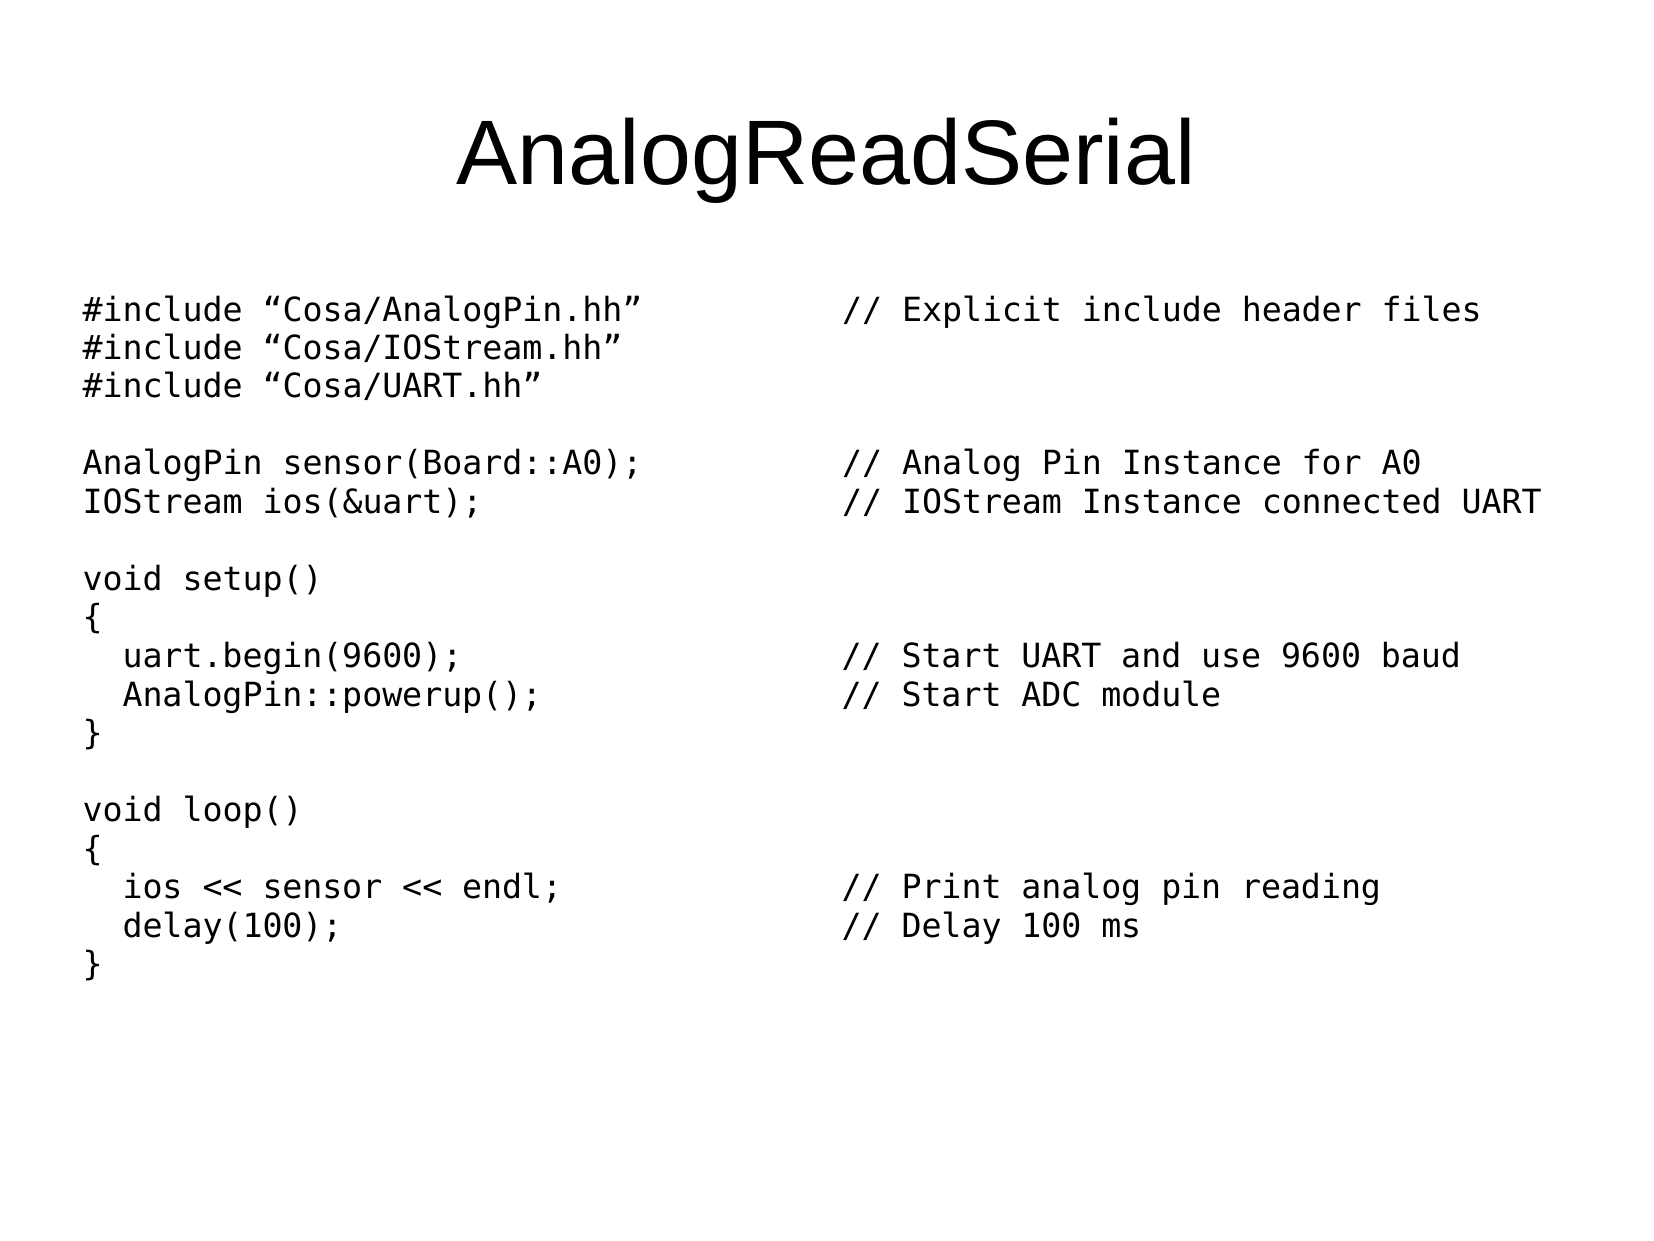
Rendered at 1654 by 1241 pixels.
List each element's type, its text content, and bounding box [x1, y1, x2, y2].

list #include “Cosa/AnalogPin.hh” // Explicit include header files #include “Cosa/IOStream.hh” #include “Cosa/UART.hh” AnalogPin sensor(Board::A0); // Analog Pin Instance for A0 IOStream ios(&uart); // IOStream Instance connected UART void setup() { uart.begin(9600); // Start UART and use 9600 baud AnalogPin::powerup(); // Start ADC module } void loop() { ios << sensor << endl; // Print analog pin reading delay(100); // Delay 100 ms } [82, 290, 1571, 1010]
title AnalogReadSerial [82, 49, 1571, 257]
